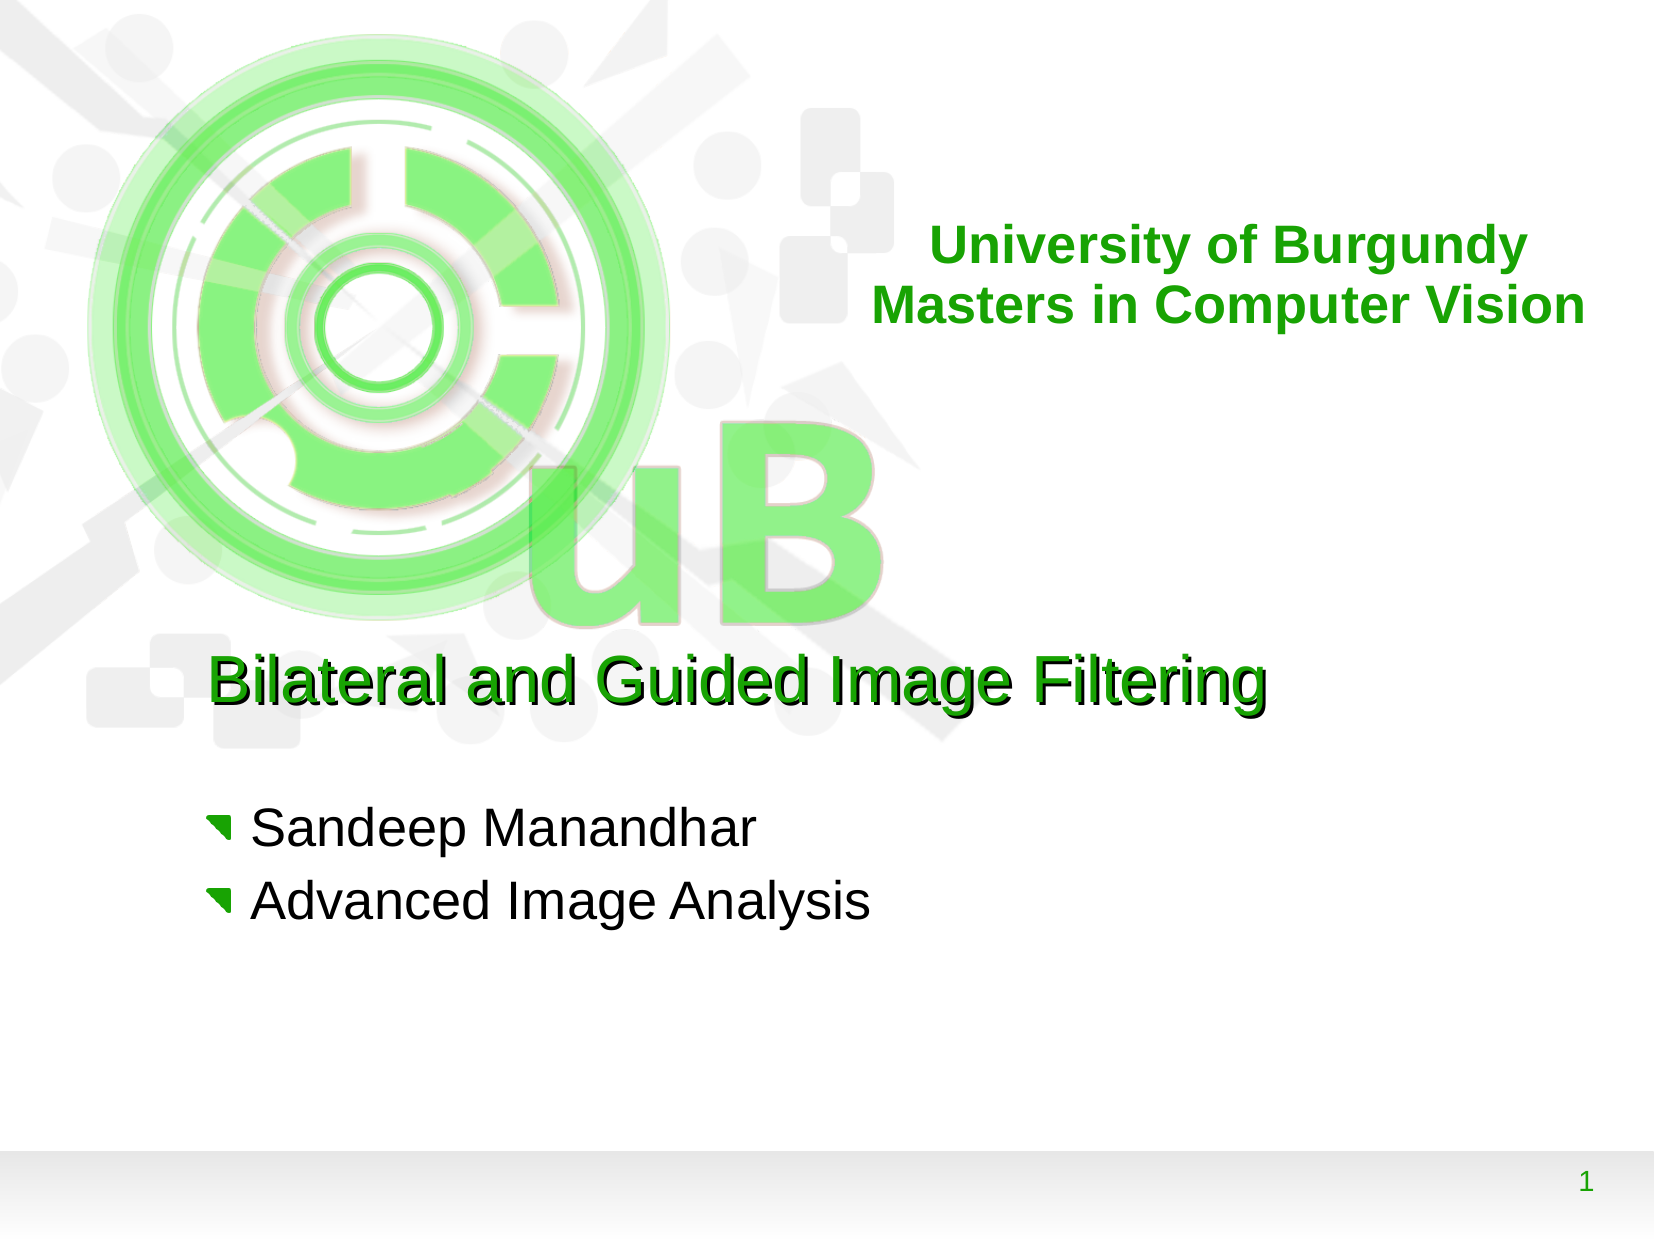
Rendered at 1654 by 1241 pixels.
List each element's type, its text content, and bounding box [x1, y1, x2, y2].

title Bilateral and Guided Image Filtering [206, 590, 1477, 768]
list Sandeep Manandhar Advanced Image Analysis [206, 797, 1477, 1241]
picture [0, 0, 1063, 768]
text_box University of Burgundy Masters in Computer Vision [856, 206, 1603, 344]
